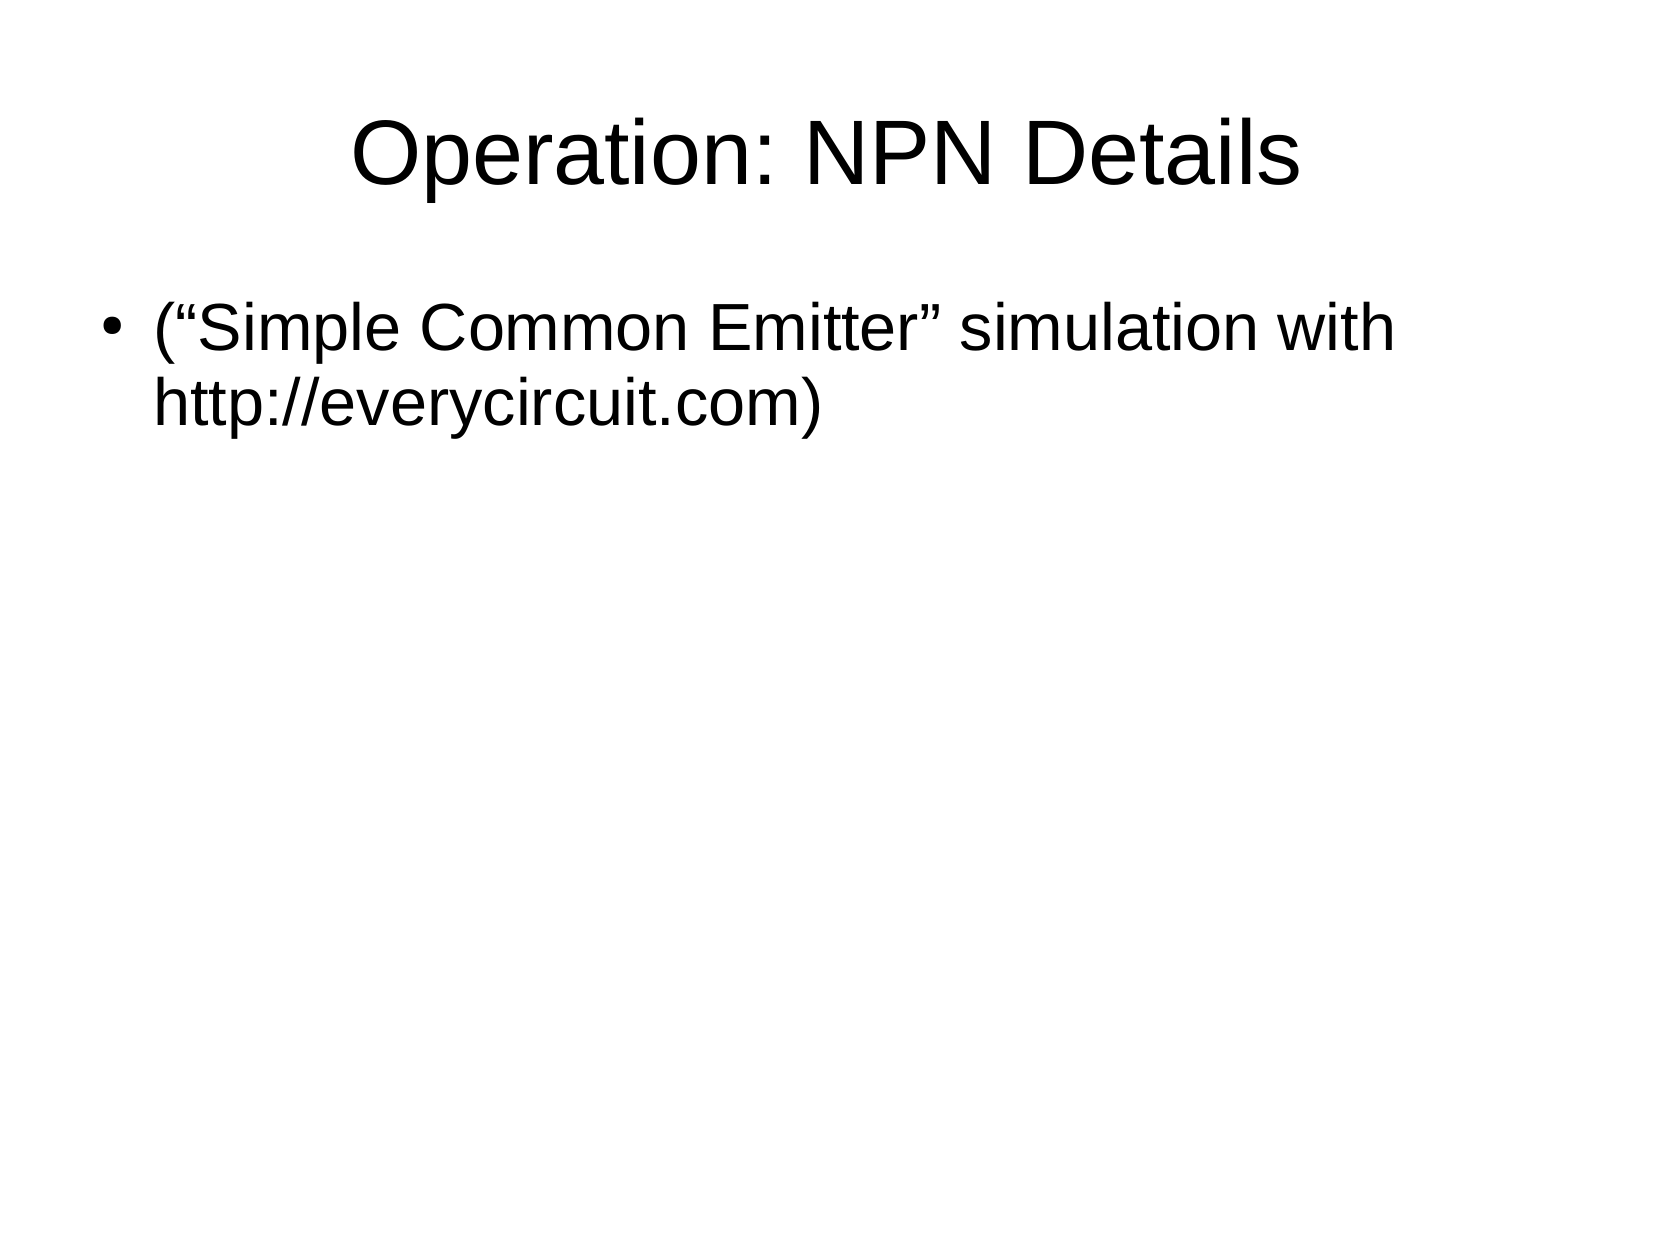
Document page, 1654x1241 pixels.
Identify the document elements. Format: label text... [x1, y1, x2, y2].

title Operation: NPN Details [82, 49, 1571, 257]
list (“Simple Common Emitter” simulation with http://everycircuit.com) [82, 290, 1571, 1010]
